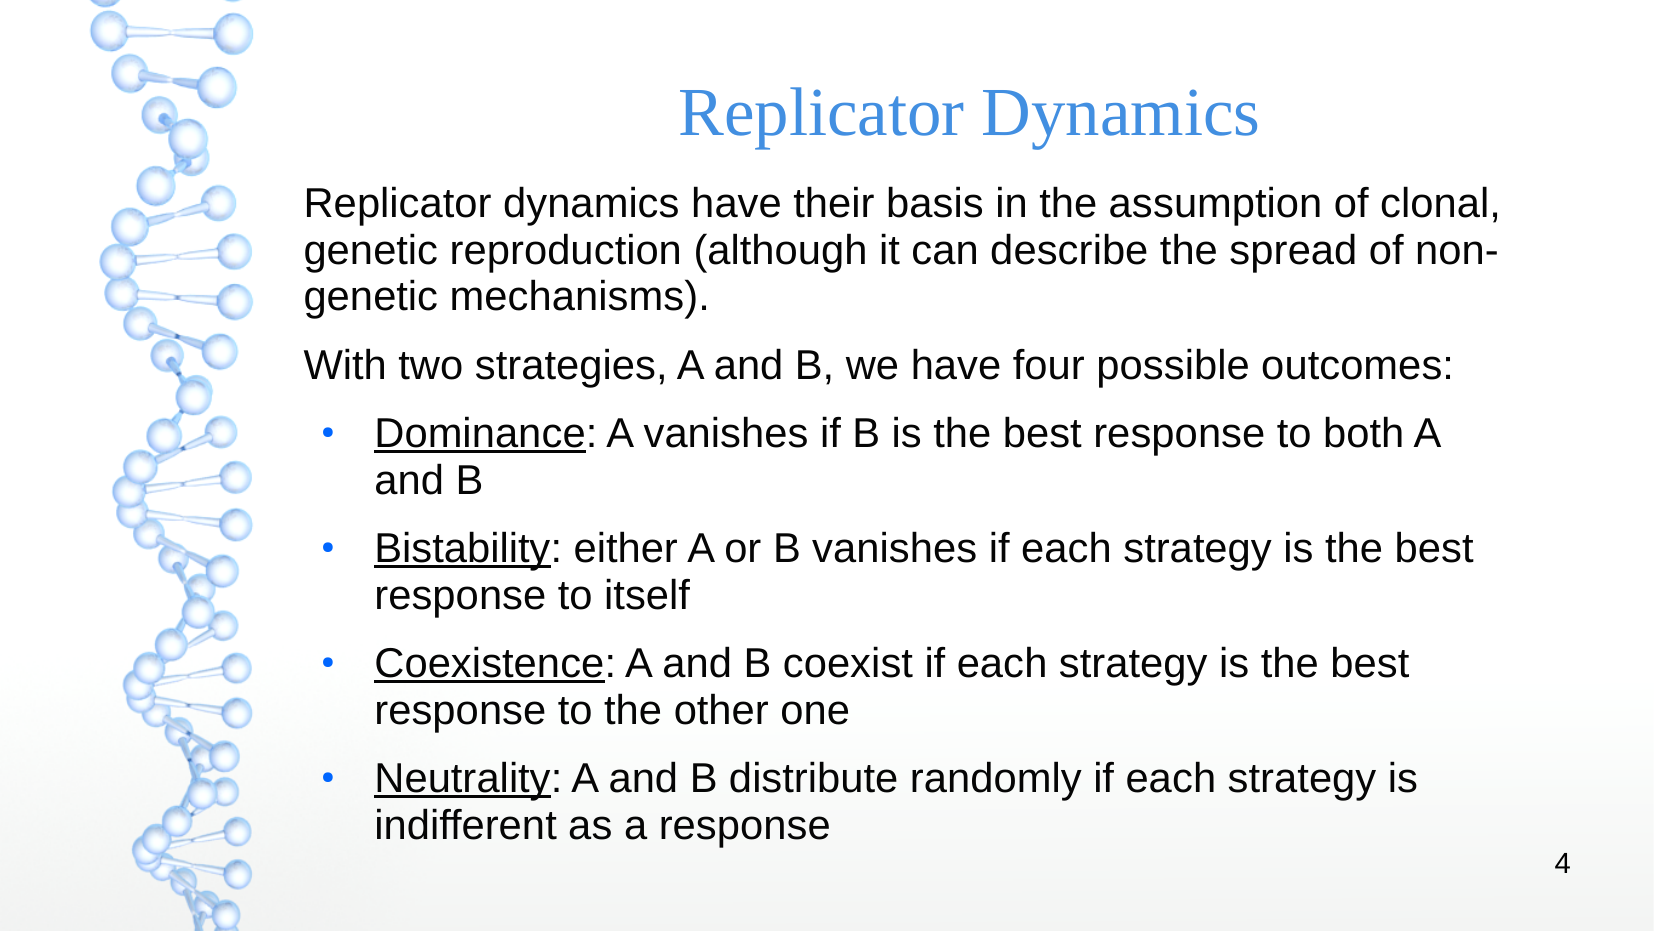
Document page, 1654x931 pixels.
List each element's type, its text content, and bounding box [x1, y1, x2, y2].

picture [0, 0, 1654, 931]
list Replicator dynamics have their basis in the assumption of clonal, genetic reproduction (although it can describe the spread of non-genetic mechanisms). With two strategies, A and B, we have four possible outcomes: Dominance: A vanishes if B is the best response to both A and B Bistability: either A or B vanishes if each strategy is the best response to itself Coexistence: A and B coexist if each strategy is the best response to the other one Neutrality: A and B distribute randomly if each strategy is indifferent as a response [303, 180, 1654, 856]
title Replicator Dynamics [303, 35, 1654, 180]
picture [1558, 857, 1564, 866]
